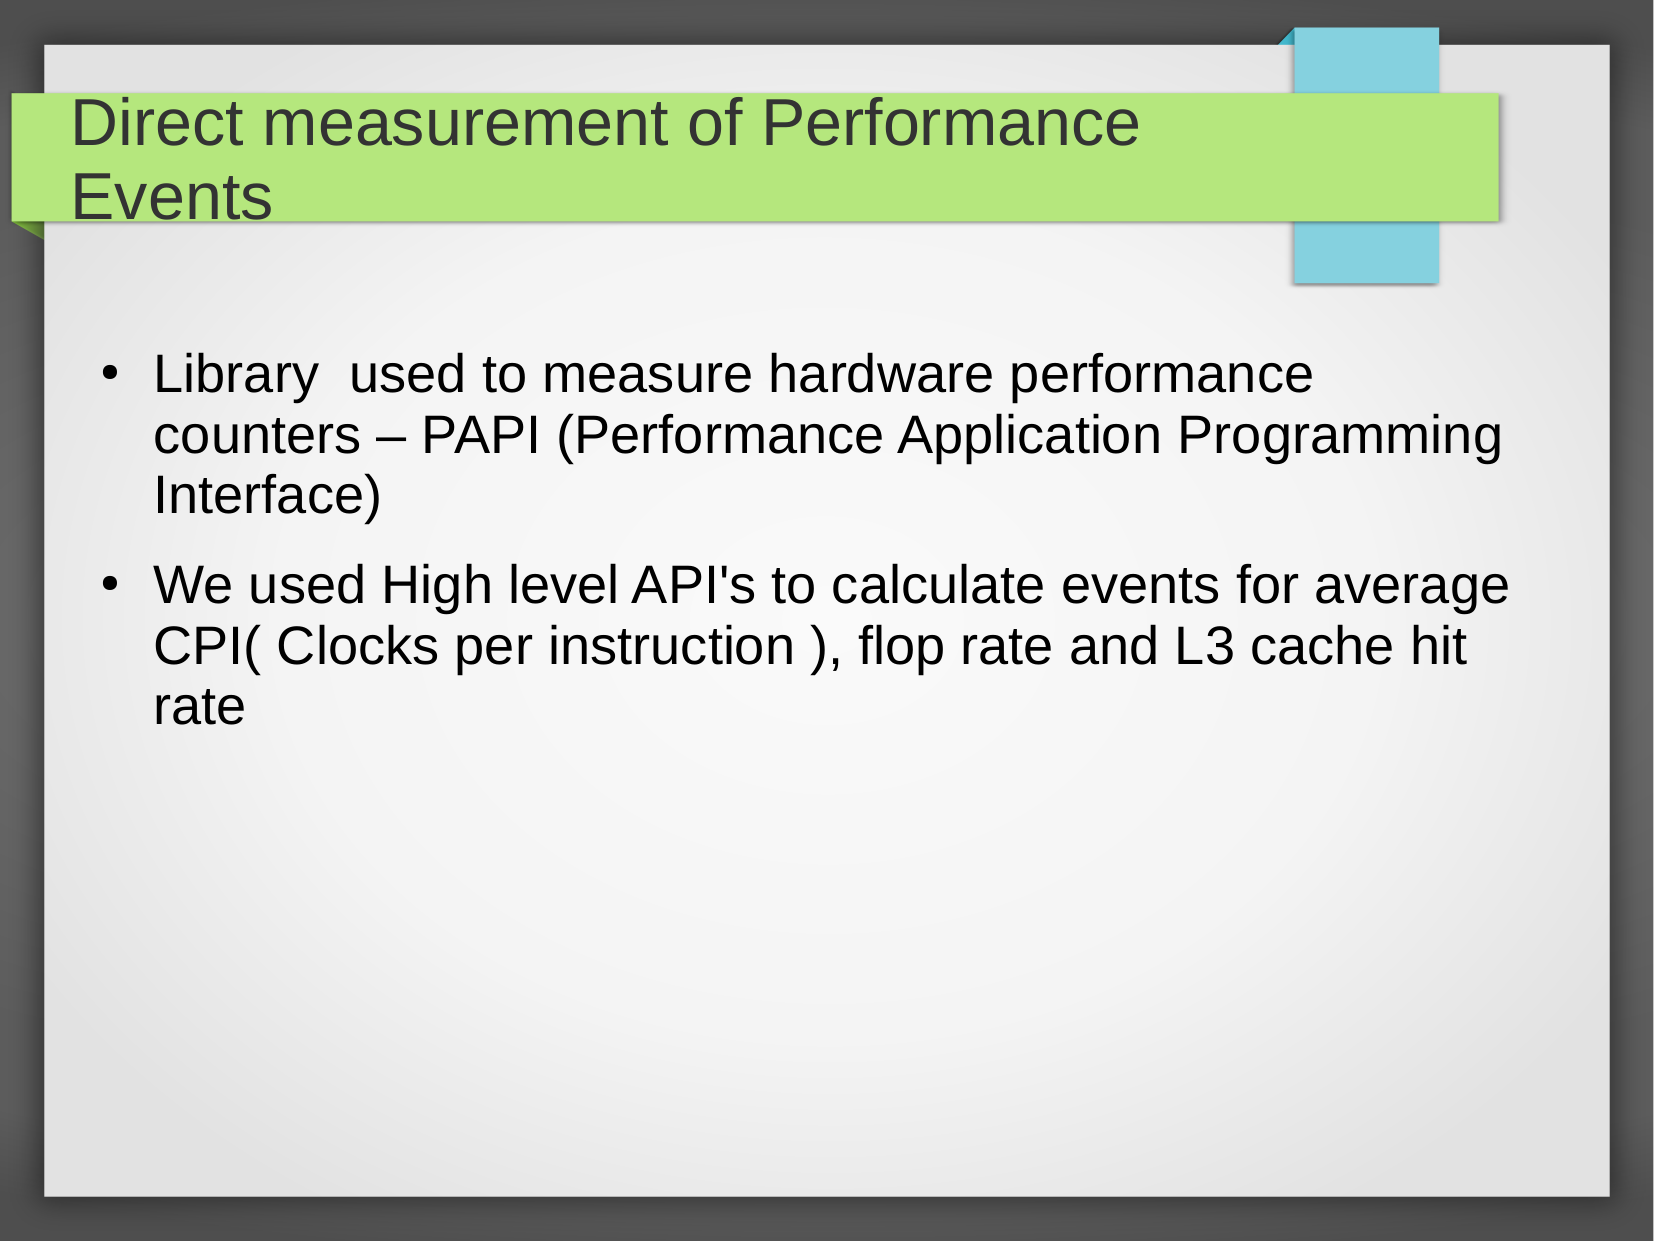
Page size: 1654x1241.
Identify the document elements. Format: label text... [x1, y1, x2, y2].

list Library used to measure hardware performance counters – PAPI (Performance Application Programming Interface) We used High level API's to calculate events for average CPI( Clocks per instruction ), flop rate and L3 cache hit rate [82, 343, 1538, 1063]
title Direct measurement of Performance Events [70, 85, 1229, 234]
picture [0, 0, 1654, 1241]
